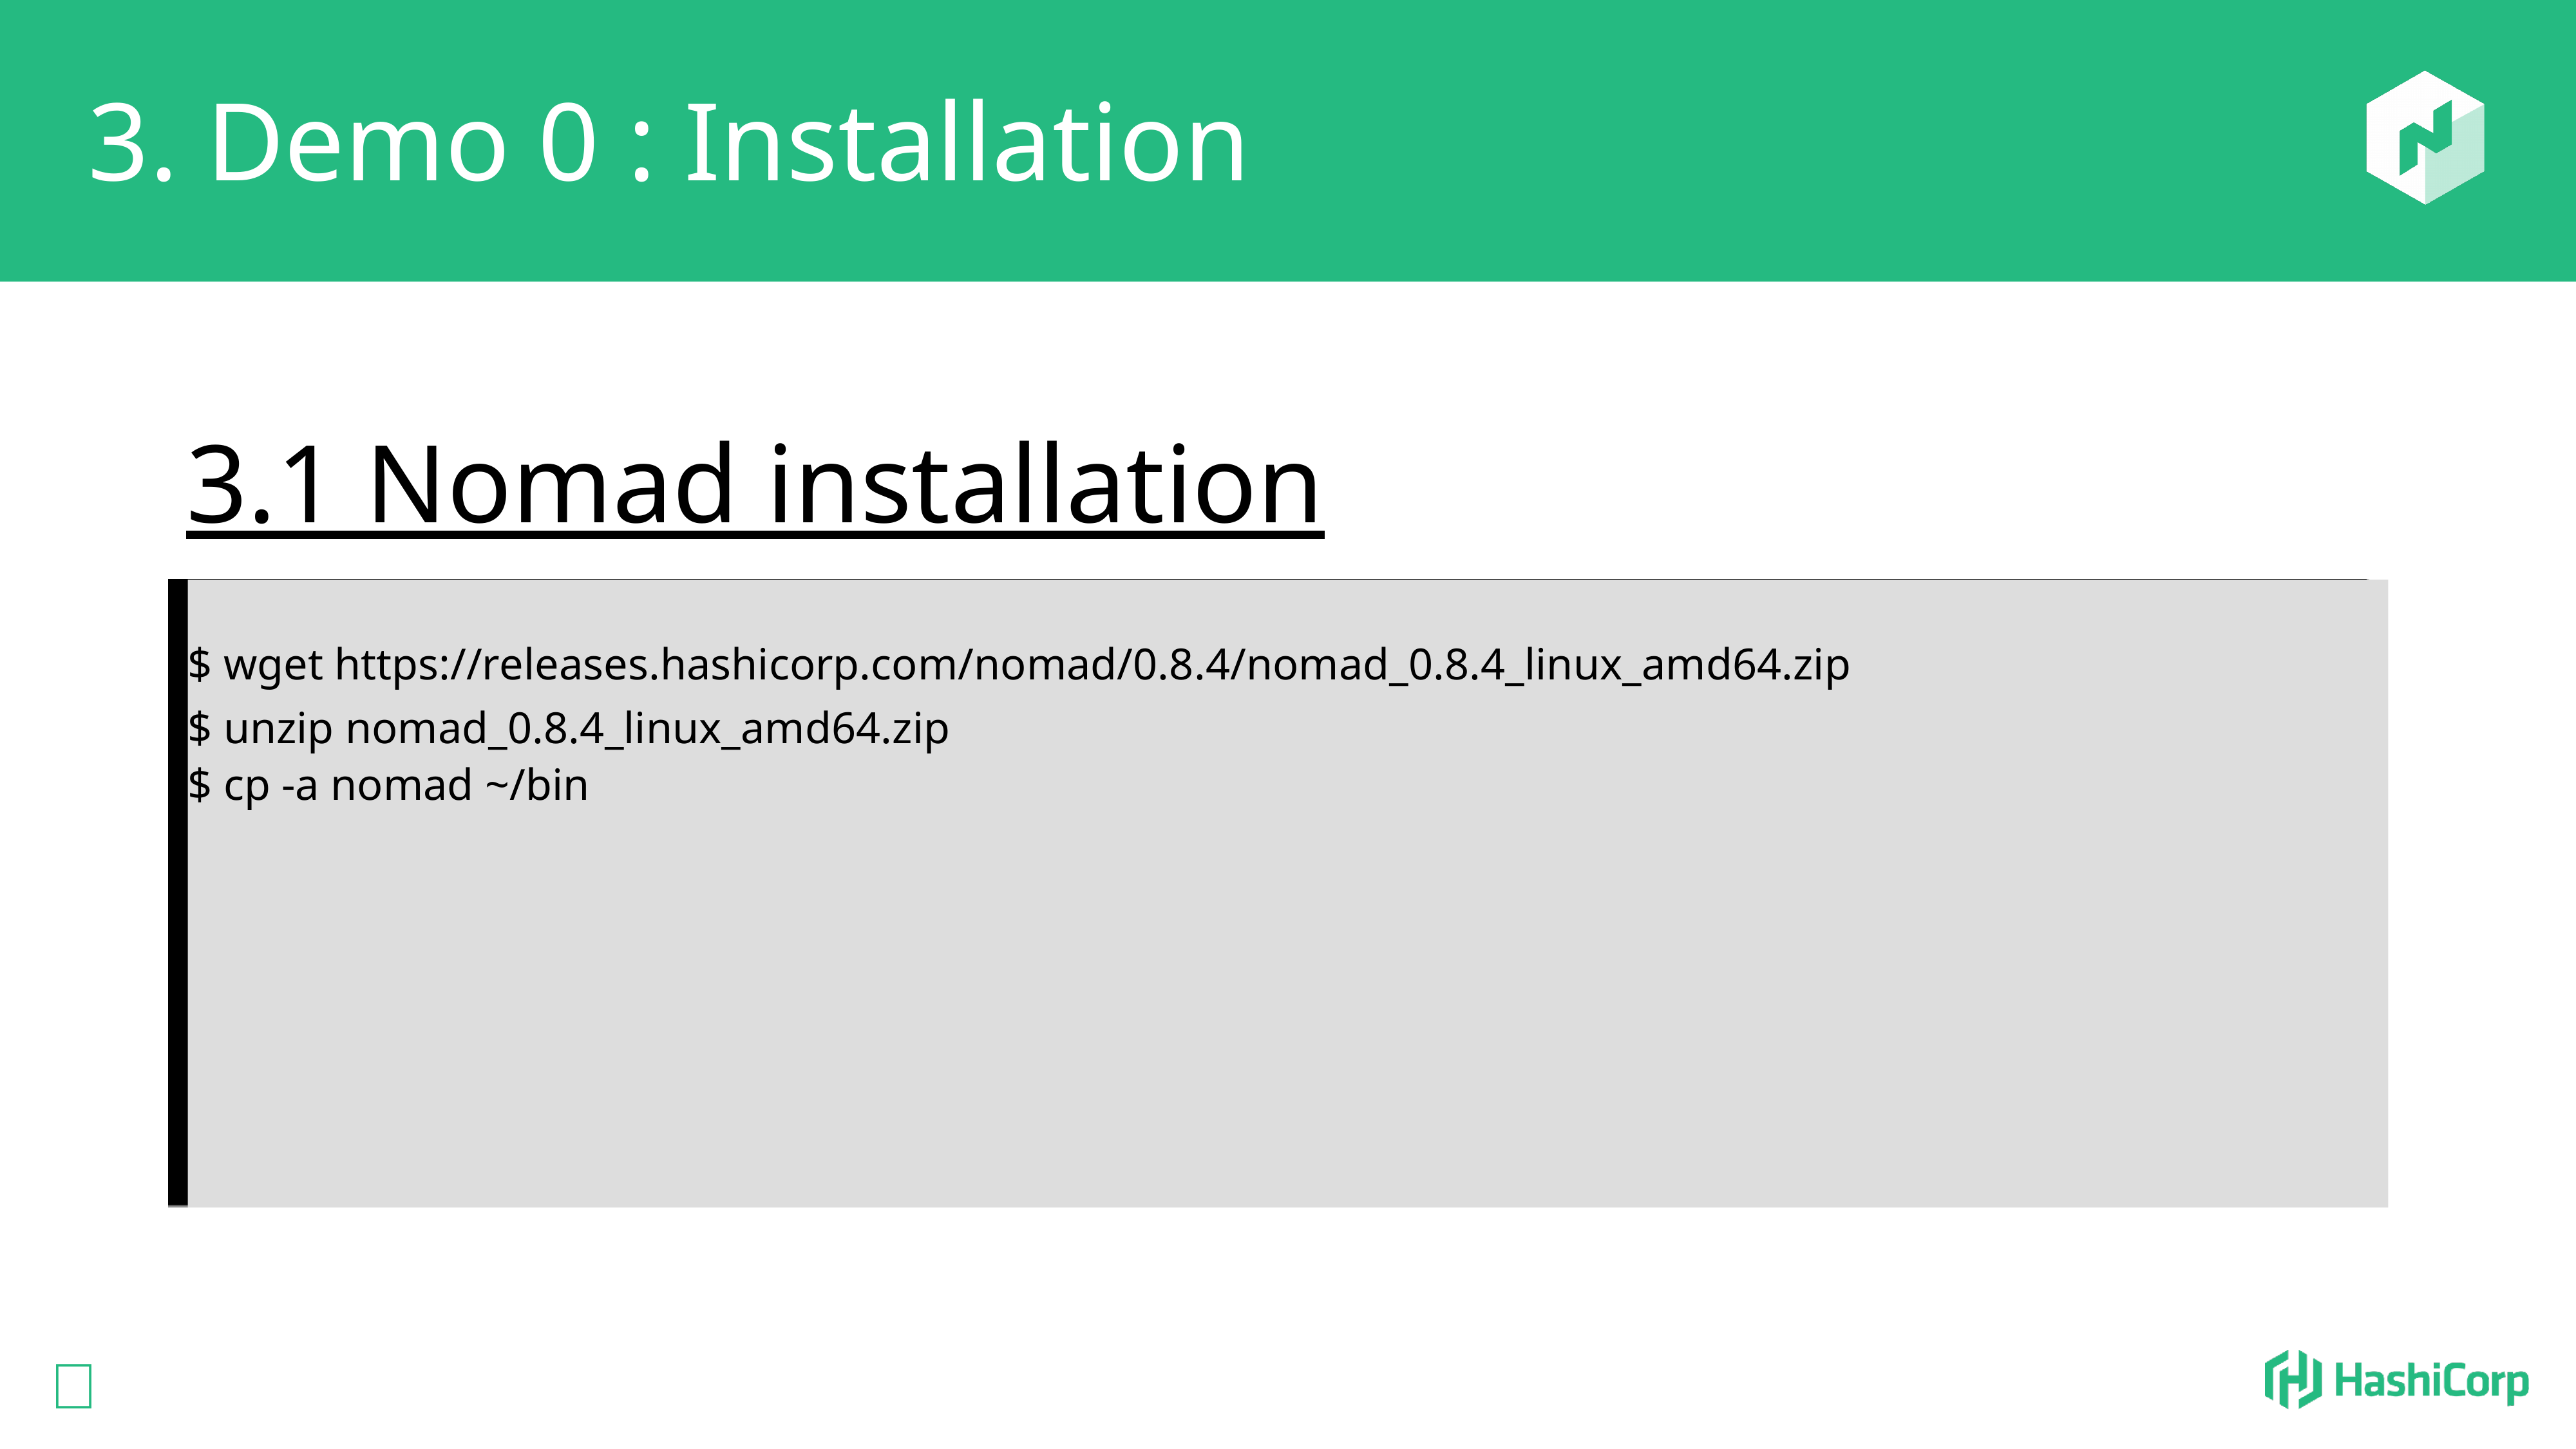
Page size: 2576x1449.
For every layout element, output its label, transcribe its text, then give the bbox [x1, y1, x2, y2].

title 3. Demo 0 : Installation [82, 37, 2313, 238]
picture [2358, 70, 2493, 205]
list 3.1 Nomad installation [186, 402, 2387, 580]
picture [2265, 1349, 2529, 1410]
list $ wget https://releases.hashicorp.com/nomad/0.8.4/nomad_0.8.4_linux_amd64.zip $ unzip nomad_0.8.4_linux_amd64.zip $ cp -a nomad ~/bin [187, 580, 2389, 1208]
